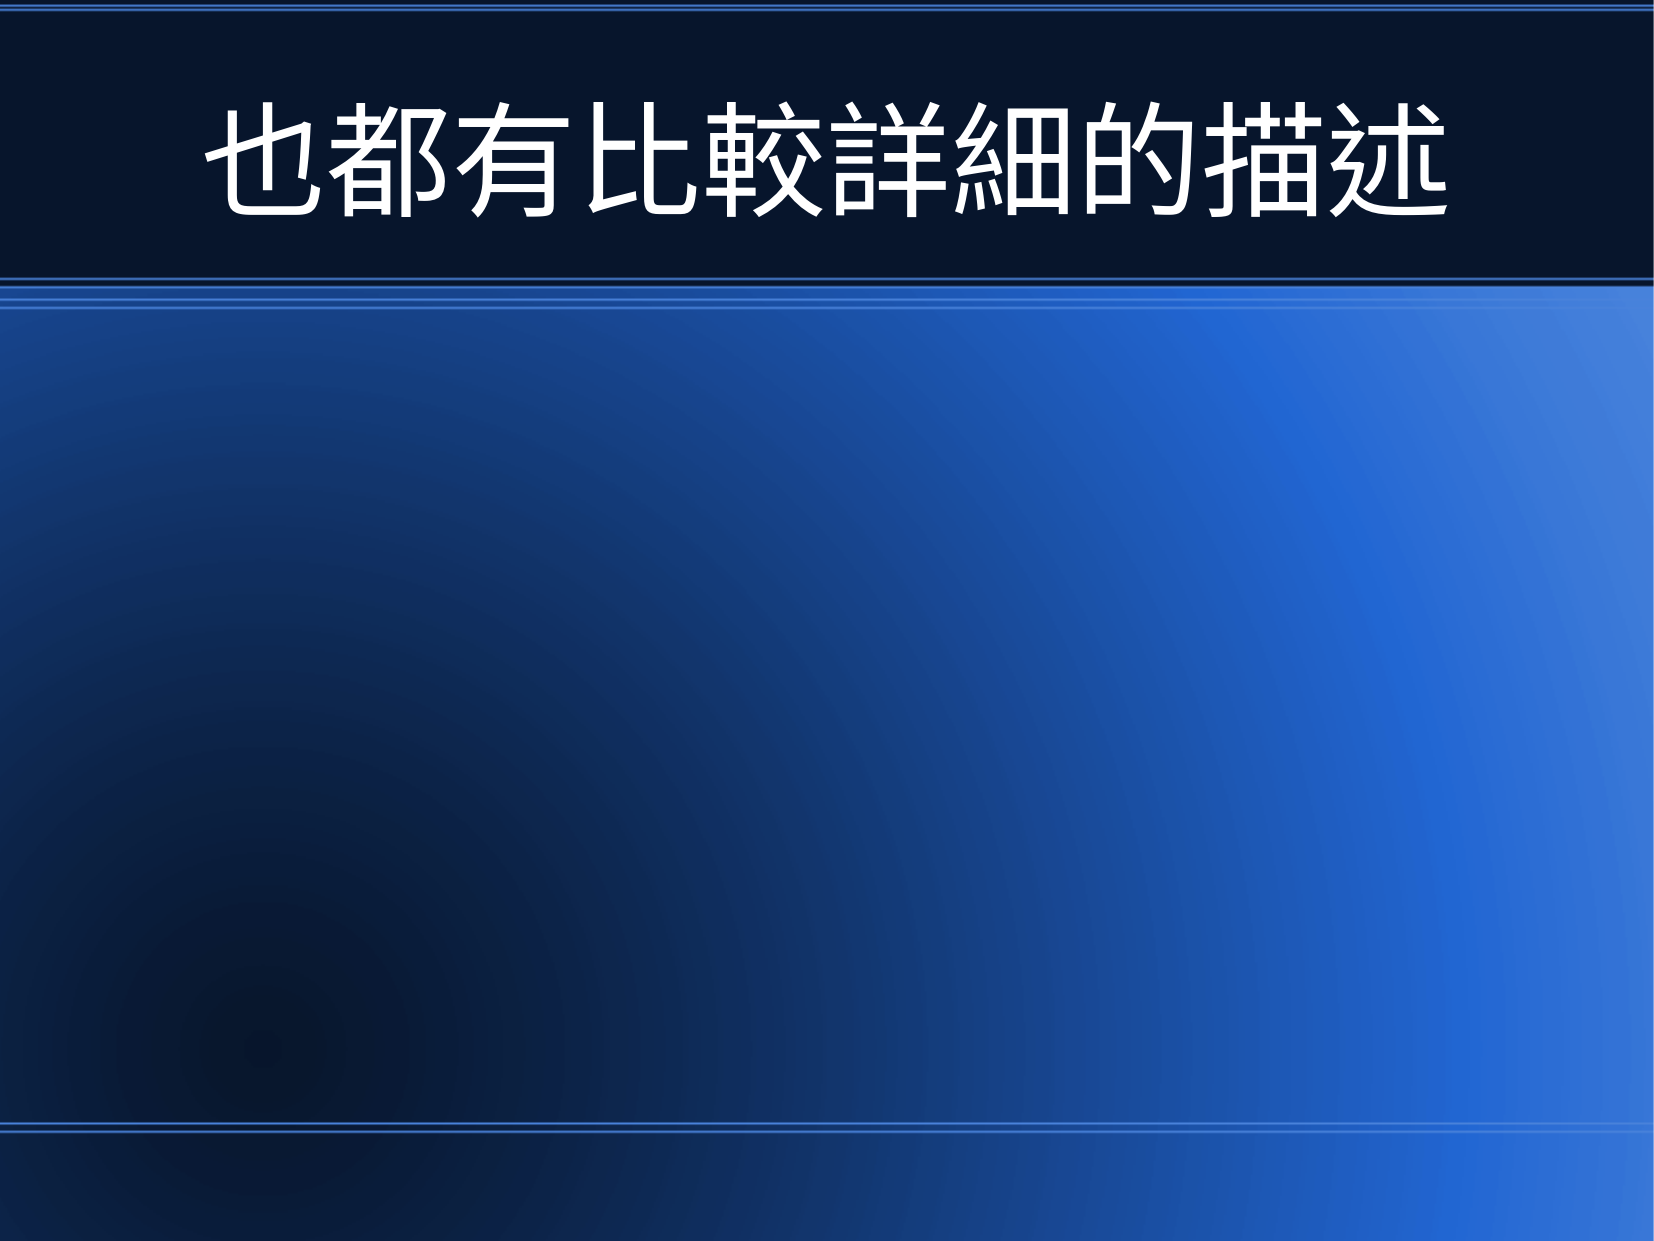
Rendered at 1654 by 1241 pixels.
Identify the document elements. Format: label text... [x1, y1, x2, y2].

picture [0, 0, 1654, 1241]
title 也都有比較詳細的描述 [82, 49, 1571, 257]
